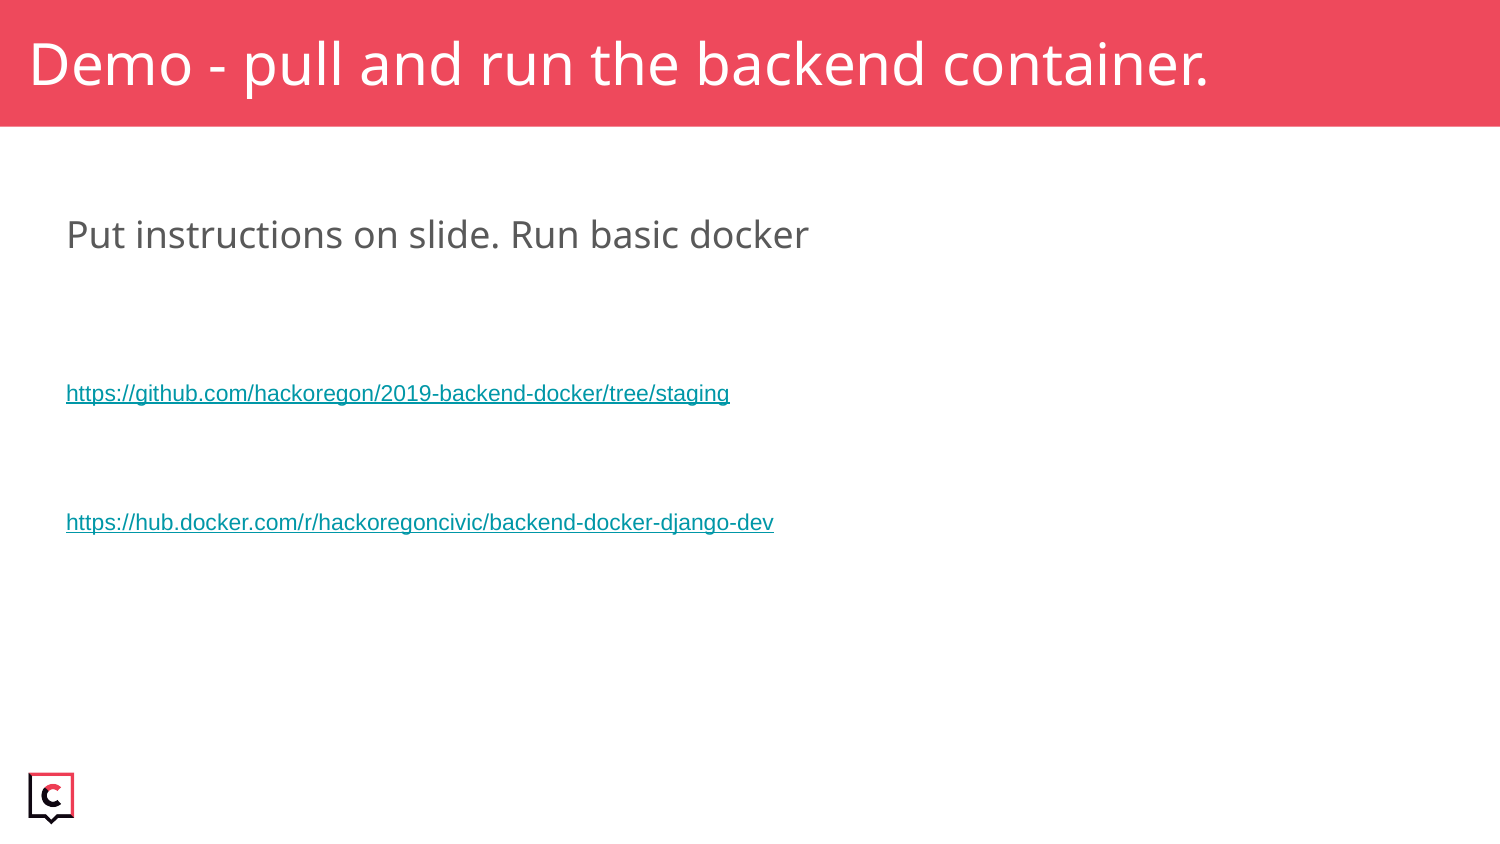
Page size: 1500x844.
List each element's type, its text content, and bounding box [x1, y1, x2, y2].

list Put instructions on slide. Run basic docker https://github.com/hackoregon/2019-backend-docker/tree/staging https://hub.docker.com/r/hackoregoncivic/backend-docker-django-dev [51, 189, 1449, 750]
title Demo - pull and run the backend container. [13, 12, 1412, 107]
picture [19, 764, 82, 830]
